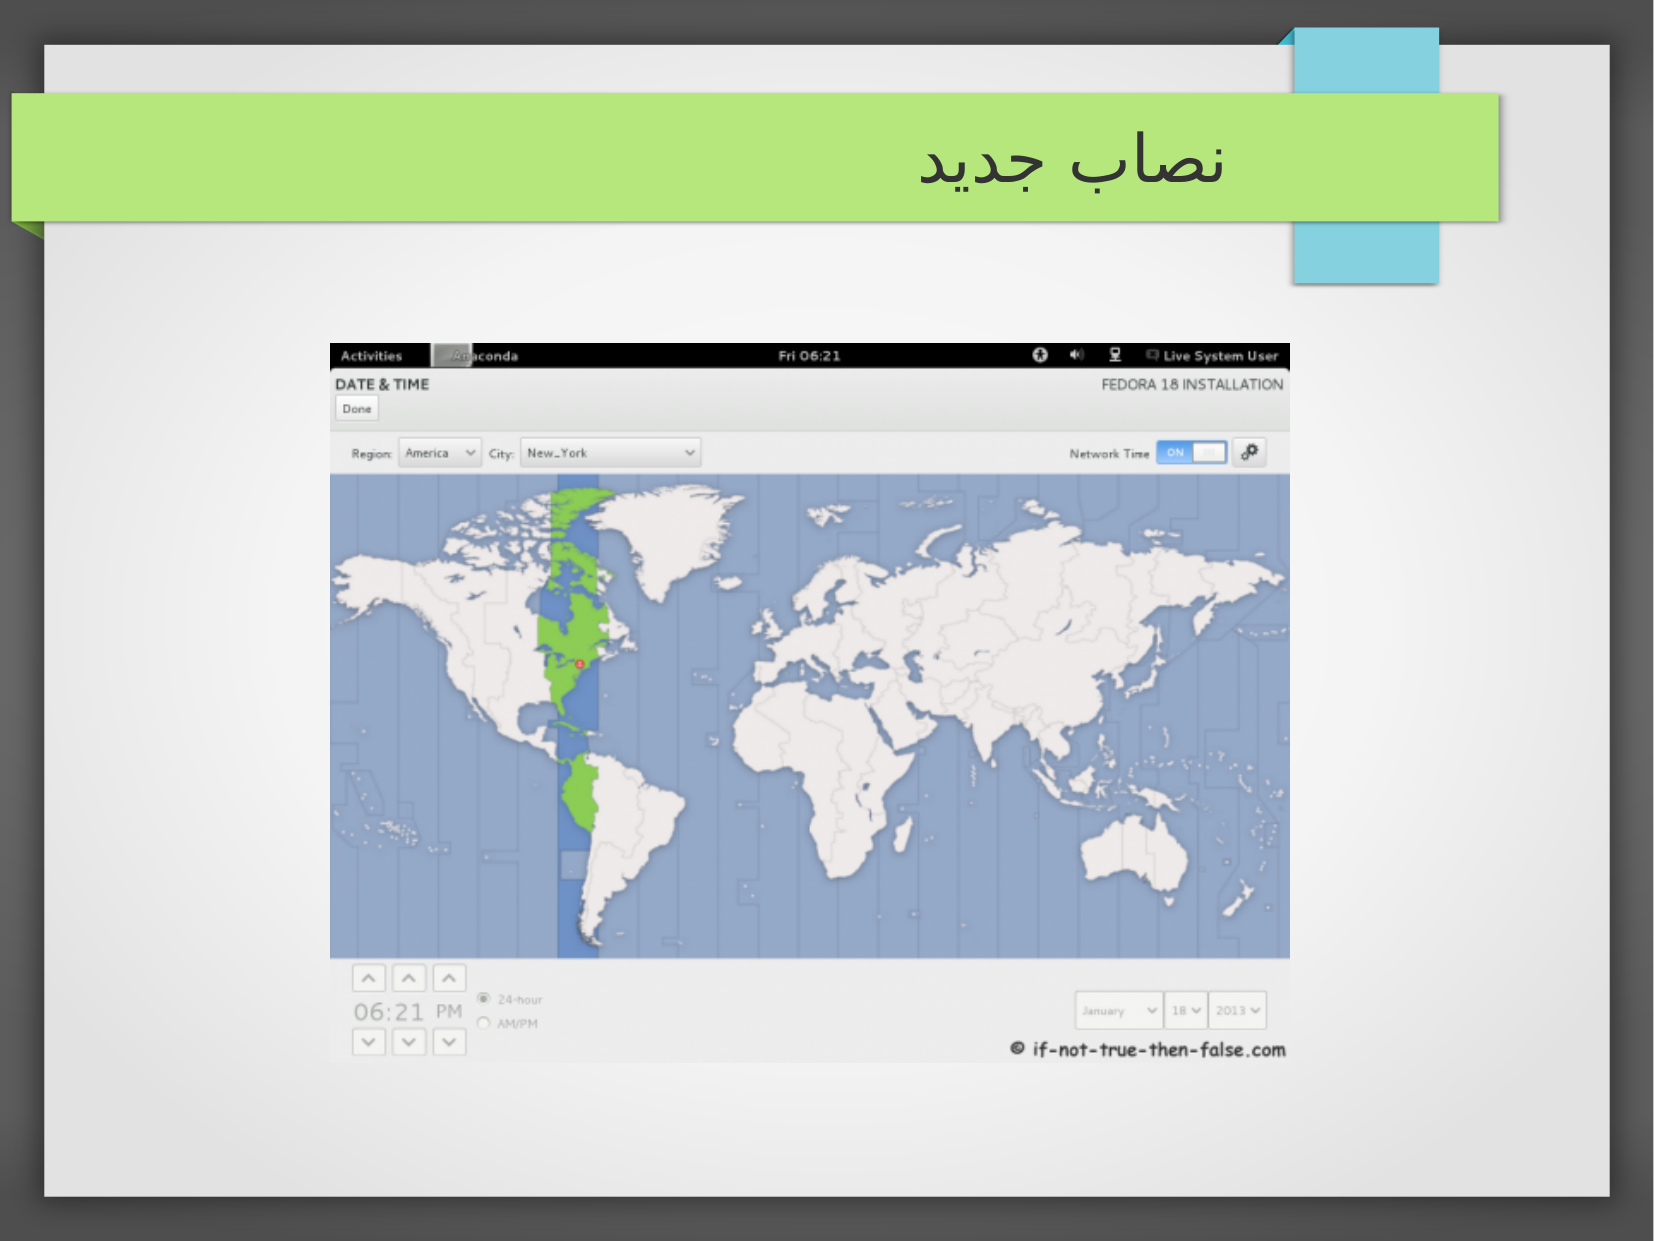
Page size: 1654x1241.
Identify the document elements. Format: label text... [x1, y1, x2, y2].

title نصاب جدید [70, 106, 1229, 213]
picture [0, 0, 1654, 1241]
